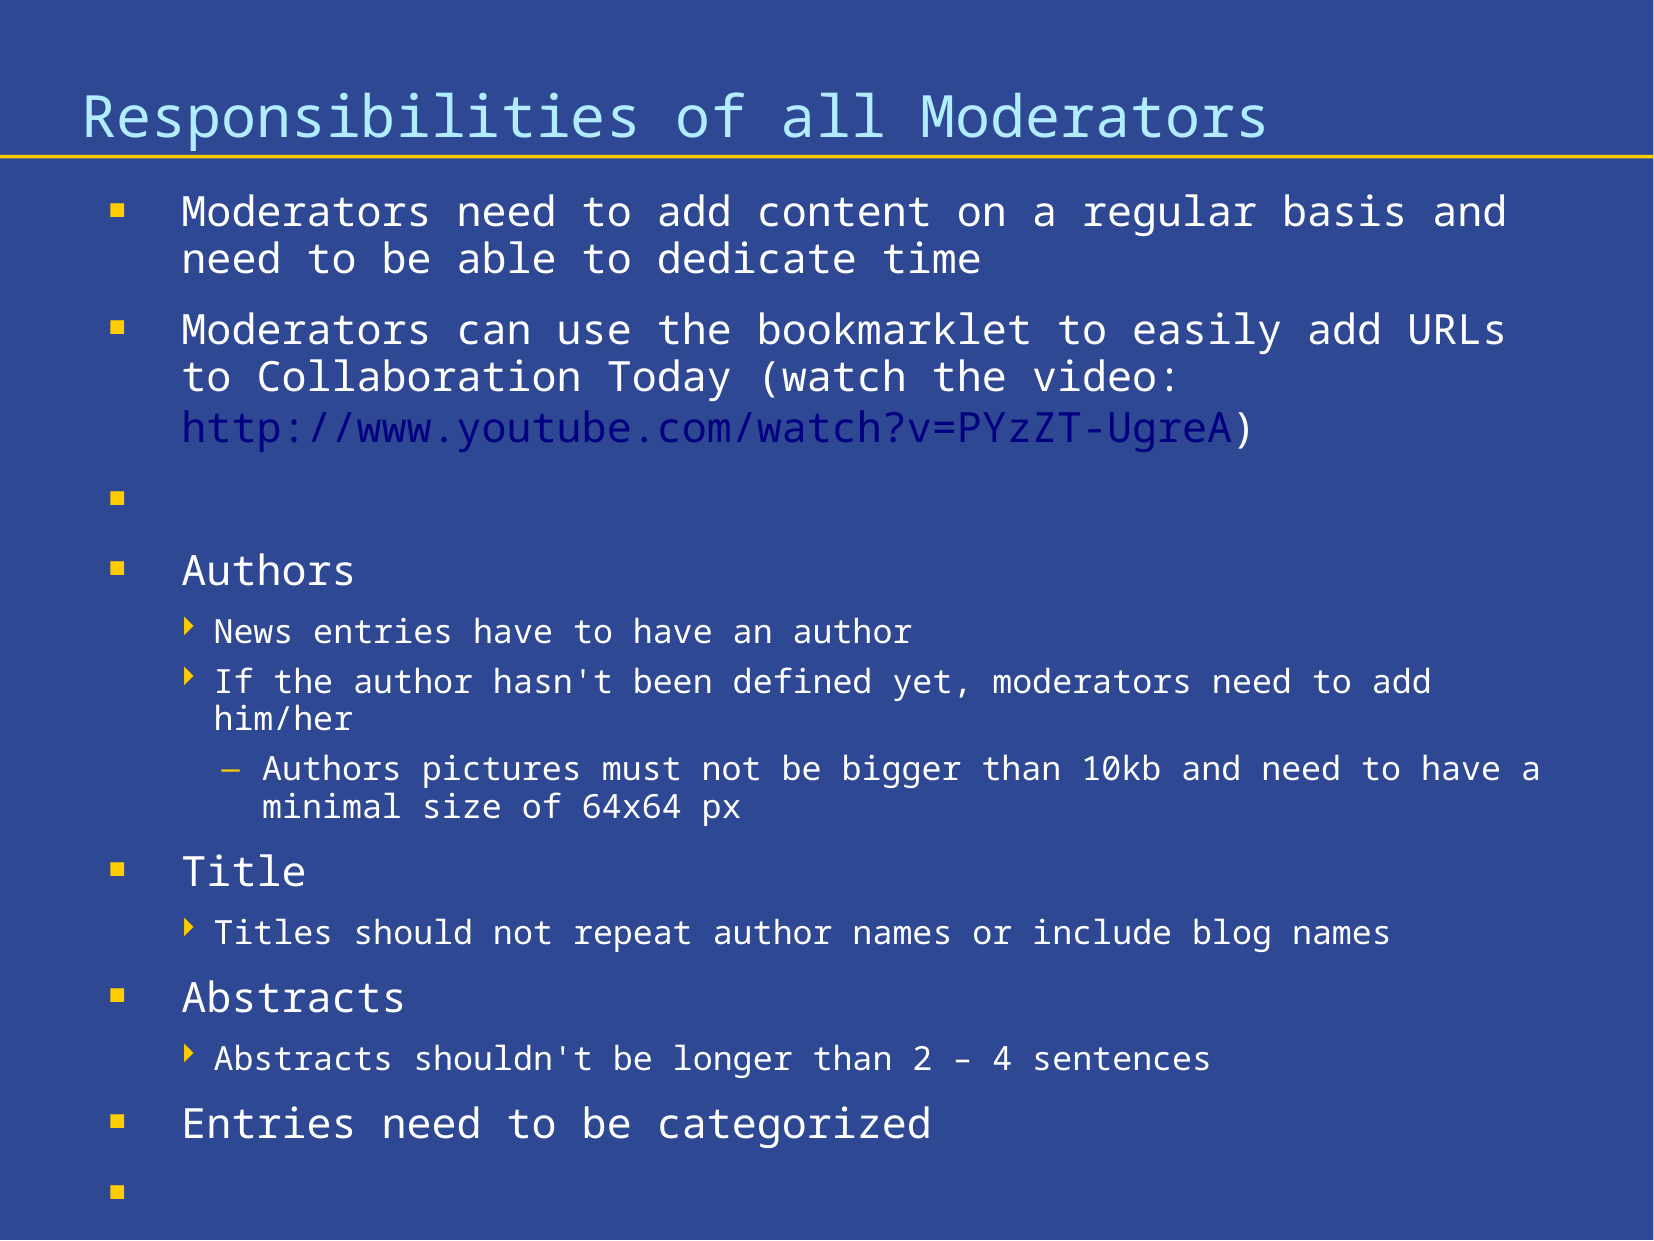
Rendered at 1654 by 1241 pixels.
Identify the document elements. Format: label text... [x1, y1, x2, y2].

title Responsibilities of all Moderators [81, 60, 1573, 151]
list Moderators need to add content on a regular basis and need to be able to dedicate time Moderators can use the bookmarklet to easily add URLs to Collaboration Today (watch the video: http://www.youtube.com/watch?v=PYzZT-UgreA) Authors News entries have to have an author If the author hasn't been defined yet, moderators need to add him/her Authors pictures must not be bigger than 10kb and need to have a minimal size of 64x64 px Title Titles should not repeat author names or include blog names Abstracts Abstracts shouldn't be longer than 2 – 4 sentences Entries need to be categorized [110, 189, 1570, 1198]
